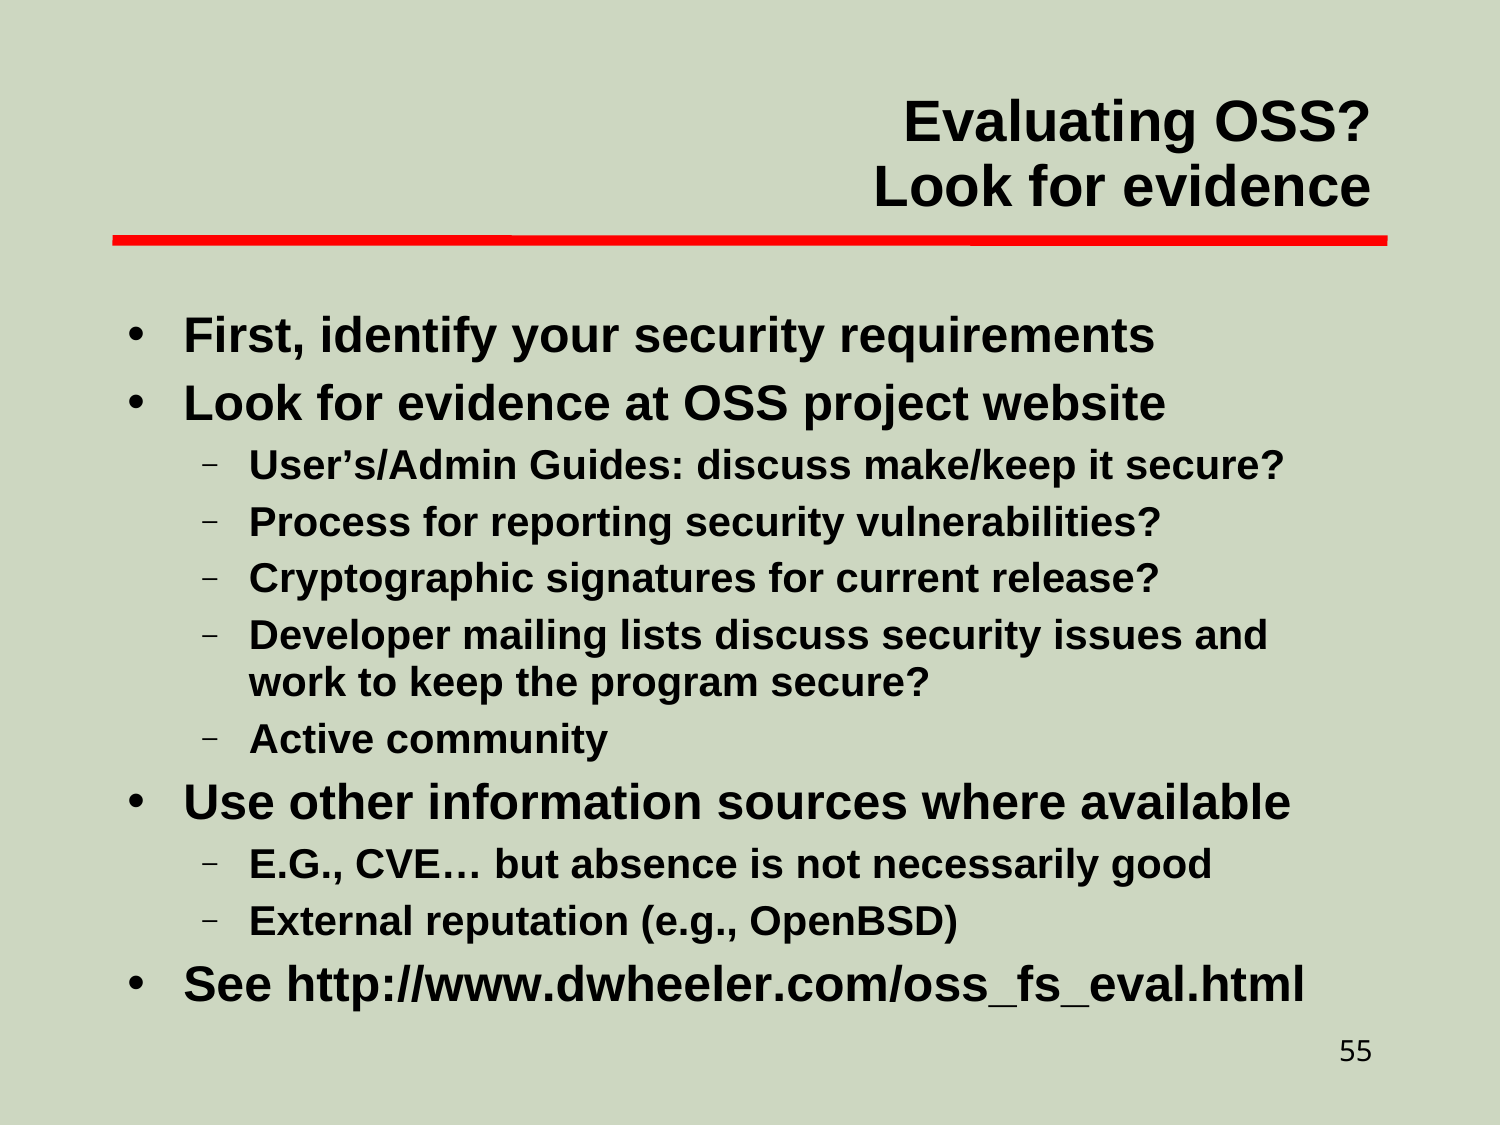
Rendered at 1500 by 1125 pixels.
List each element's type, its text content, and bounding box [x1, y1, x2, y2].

title Evaluating OSS? Look for evidence [337, 81, 1388, 228]
list First, identify your security requirements Look for evidence at OSS project website User’s/Admin Guides: discuss make/keep it secure? Process for reporting security vulnerabilities? Cryptographic signatures for current release? Developer mailing lists discuss security issues and work to keep the program secure? Active community Use other information sources where available E.G., CVE… but absence is not necessarily good External reputation (e.g., OpenBSD) See http://www.dwheeler.com/oss_fs_eval.html [112, 299, 1388, 1021]
